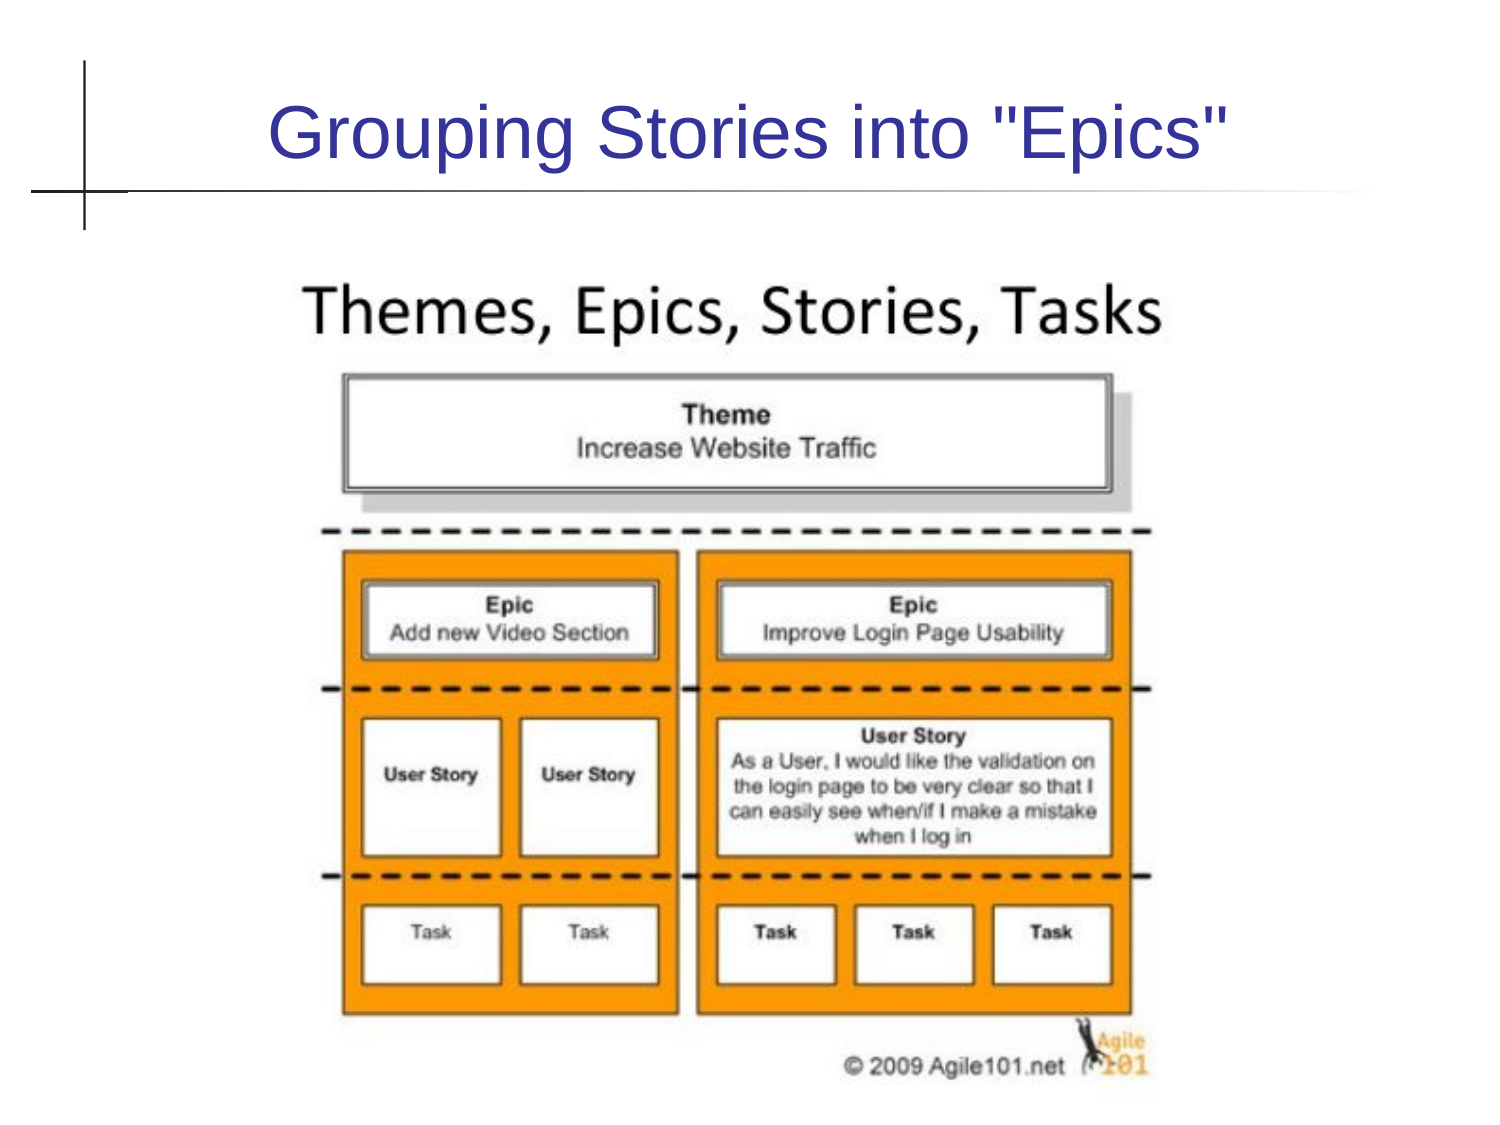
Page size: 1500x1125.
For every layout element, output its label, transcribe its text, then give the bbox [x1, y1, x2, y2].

picture [128, 192, 1336, 1099]
title Grouping Stories into "Epics" [100, 42, 1397, 182]
